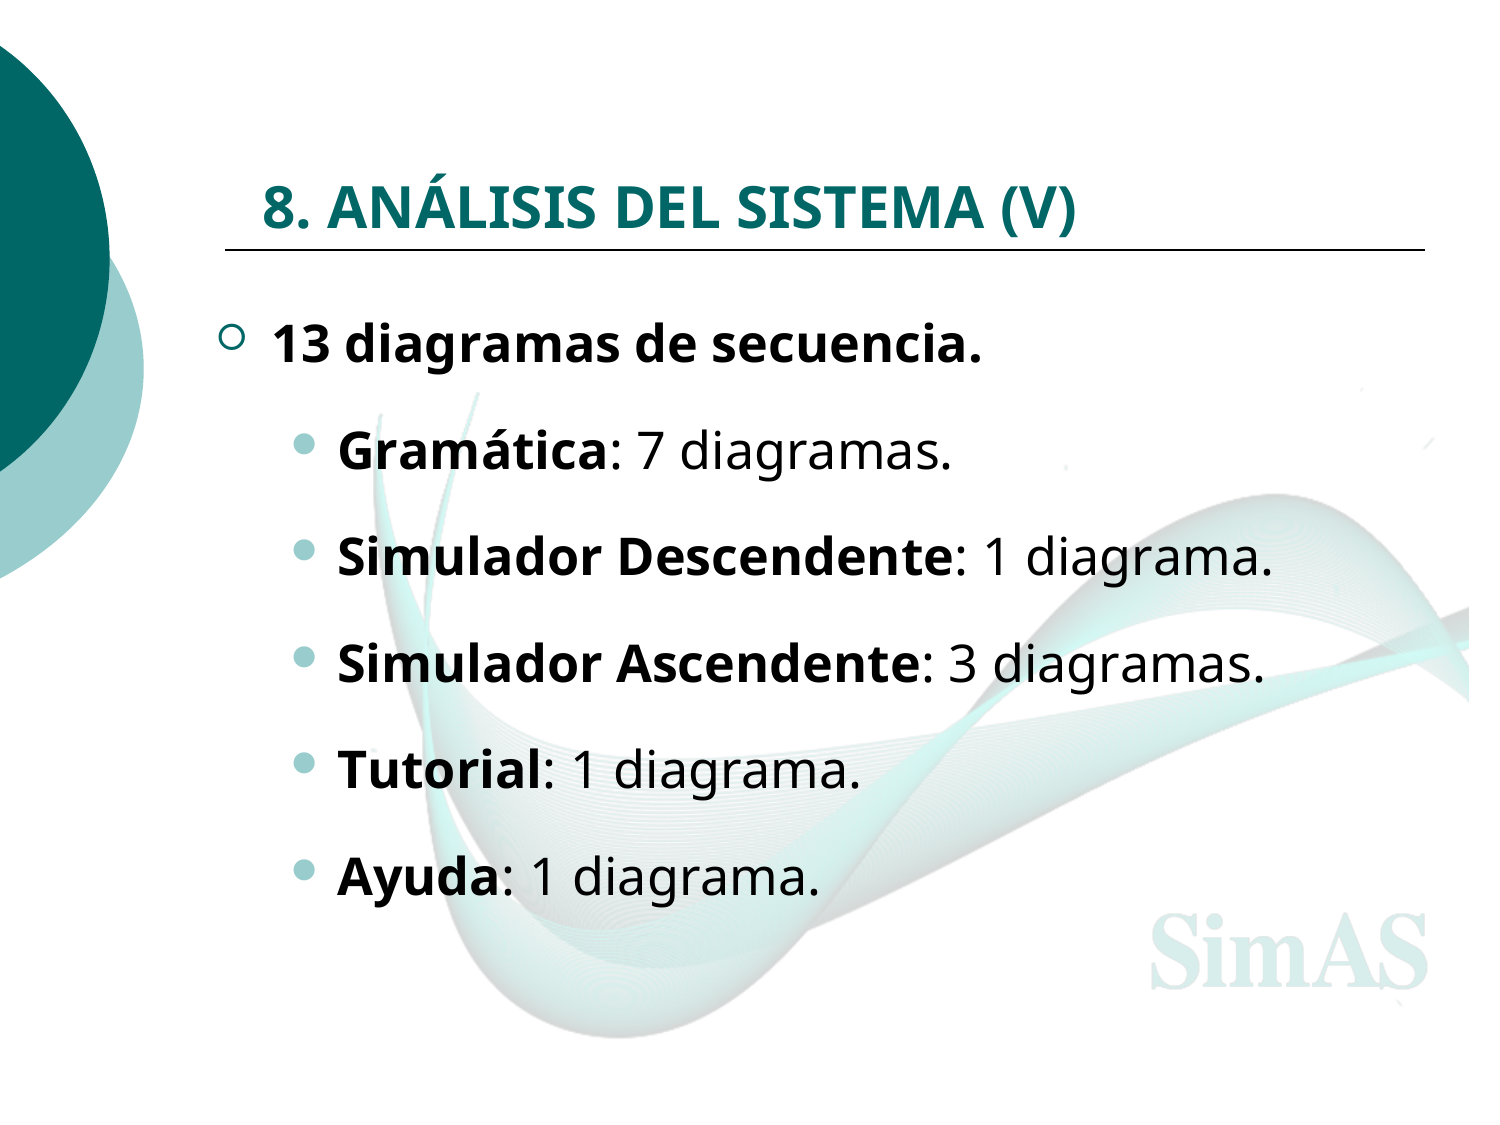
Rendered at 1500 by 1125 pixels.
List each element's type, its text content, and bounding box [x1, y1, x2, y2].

title 8. ANÁLISIS DEL SISTEMA (V) [248, 60, 1448, 249]
list 13 diagramas de secuencia. Gramática: 7 diagramas. Simulador Descendente: 1 diagrama. Simulador Ascendente: 3 diagramas. Tutorial: 1 diagrama. Ayuda: 1 diagrama. [200, 271, 1441, 1125]
